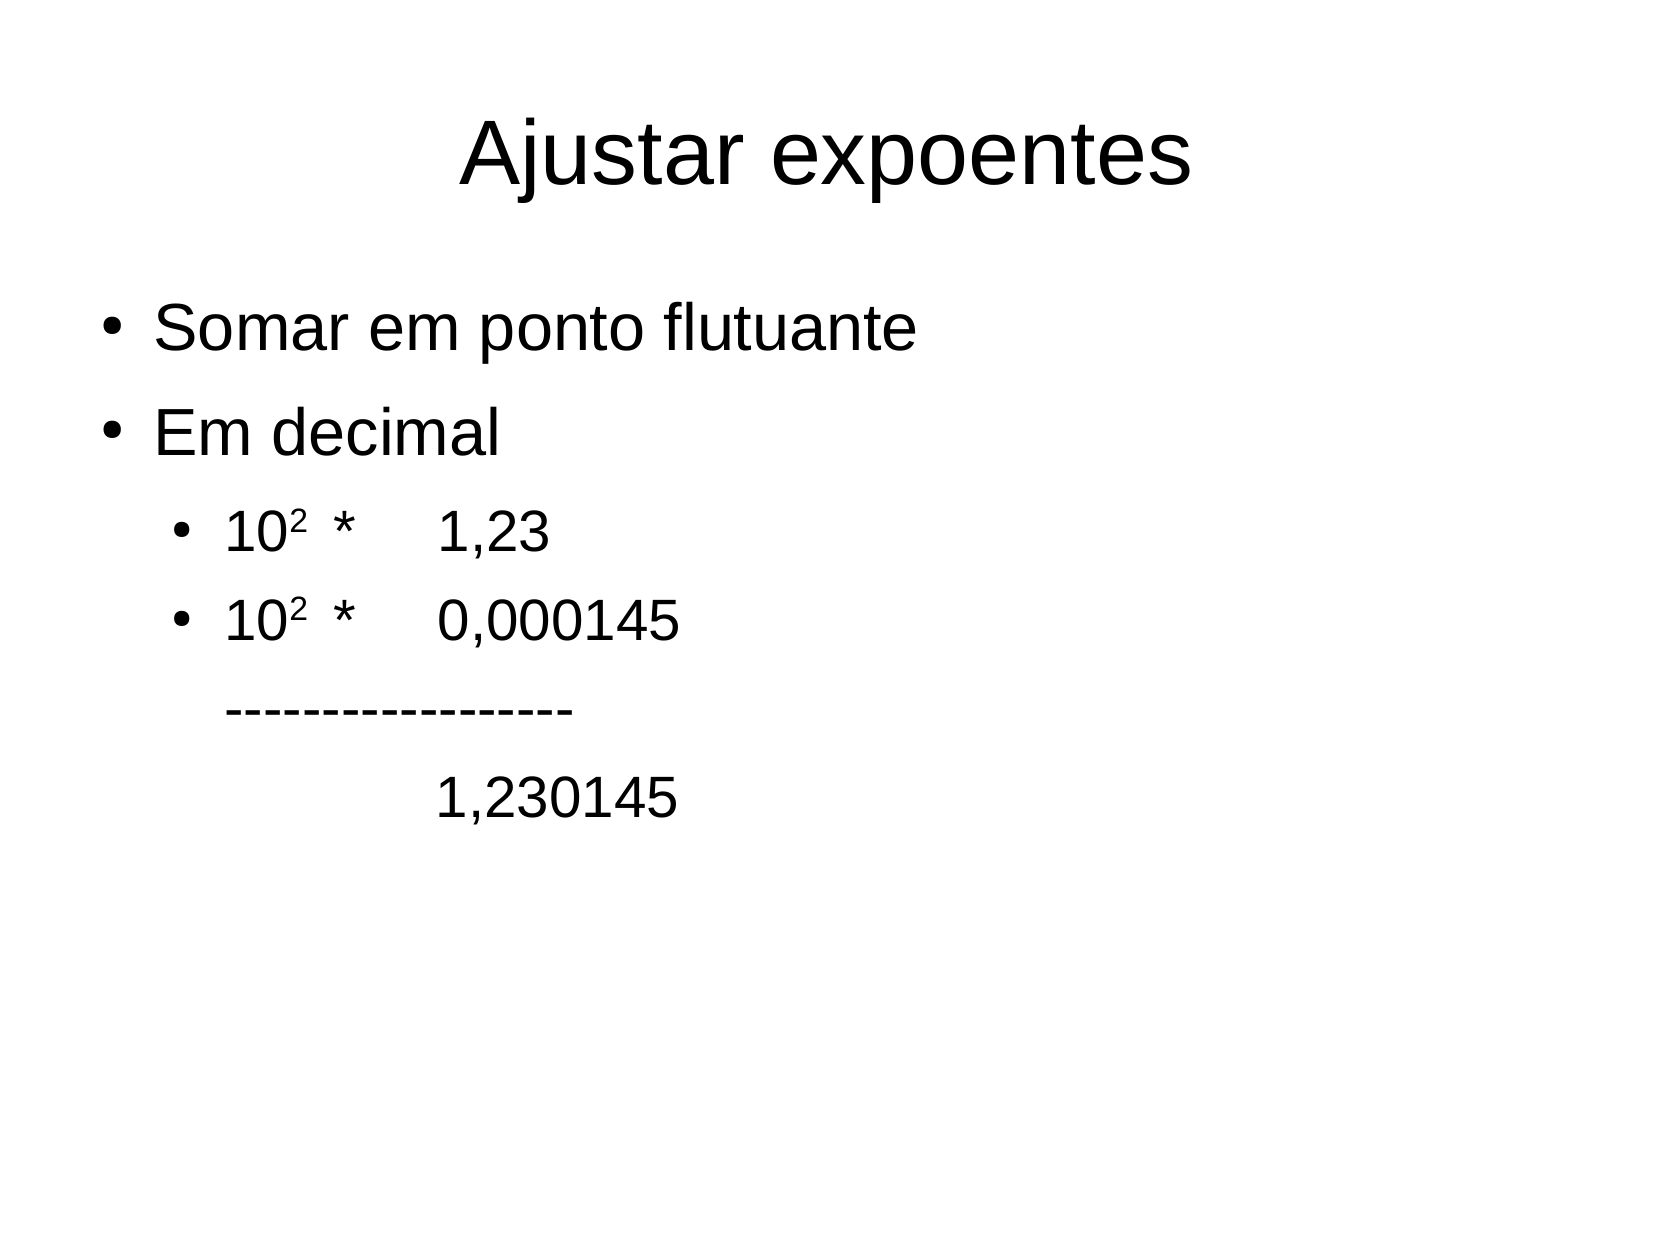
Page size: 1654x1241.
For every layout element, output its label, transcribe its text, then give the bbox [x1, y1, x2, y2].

title Ajustar expoentes [82, 56, 1571, 250]
list Somar em ponto flutuante Em decimal 102 * 1,23 102 * 0,000145 ------------------ 1,230145 [82, 290, 1571, 1094]
